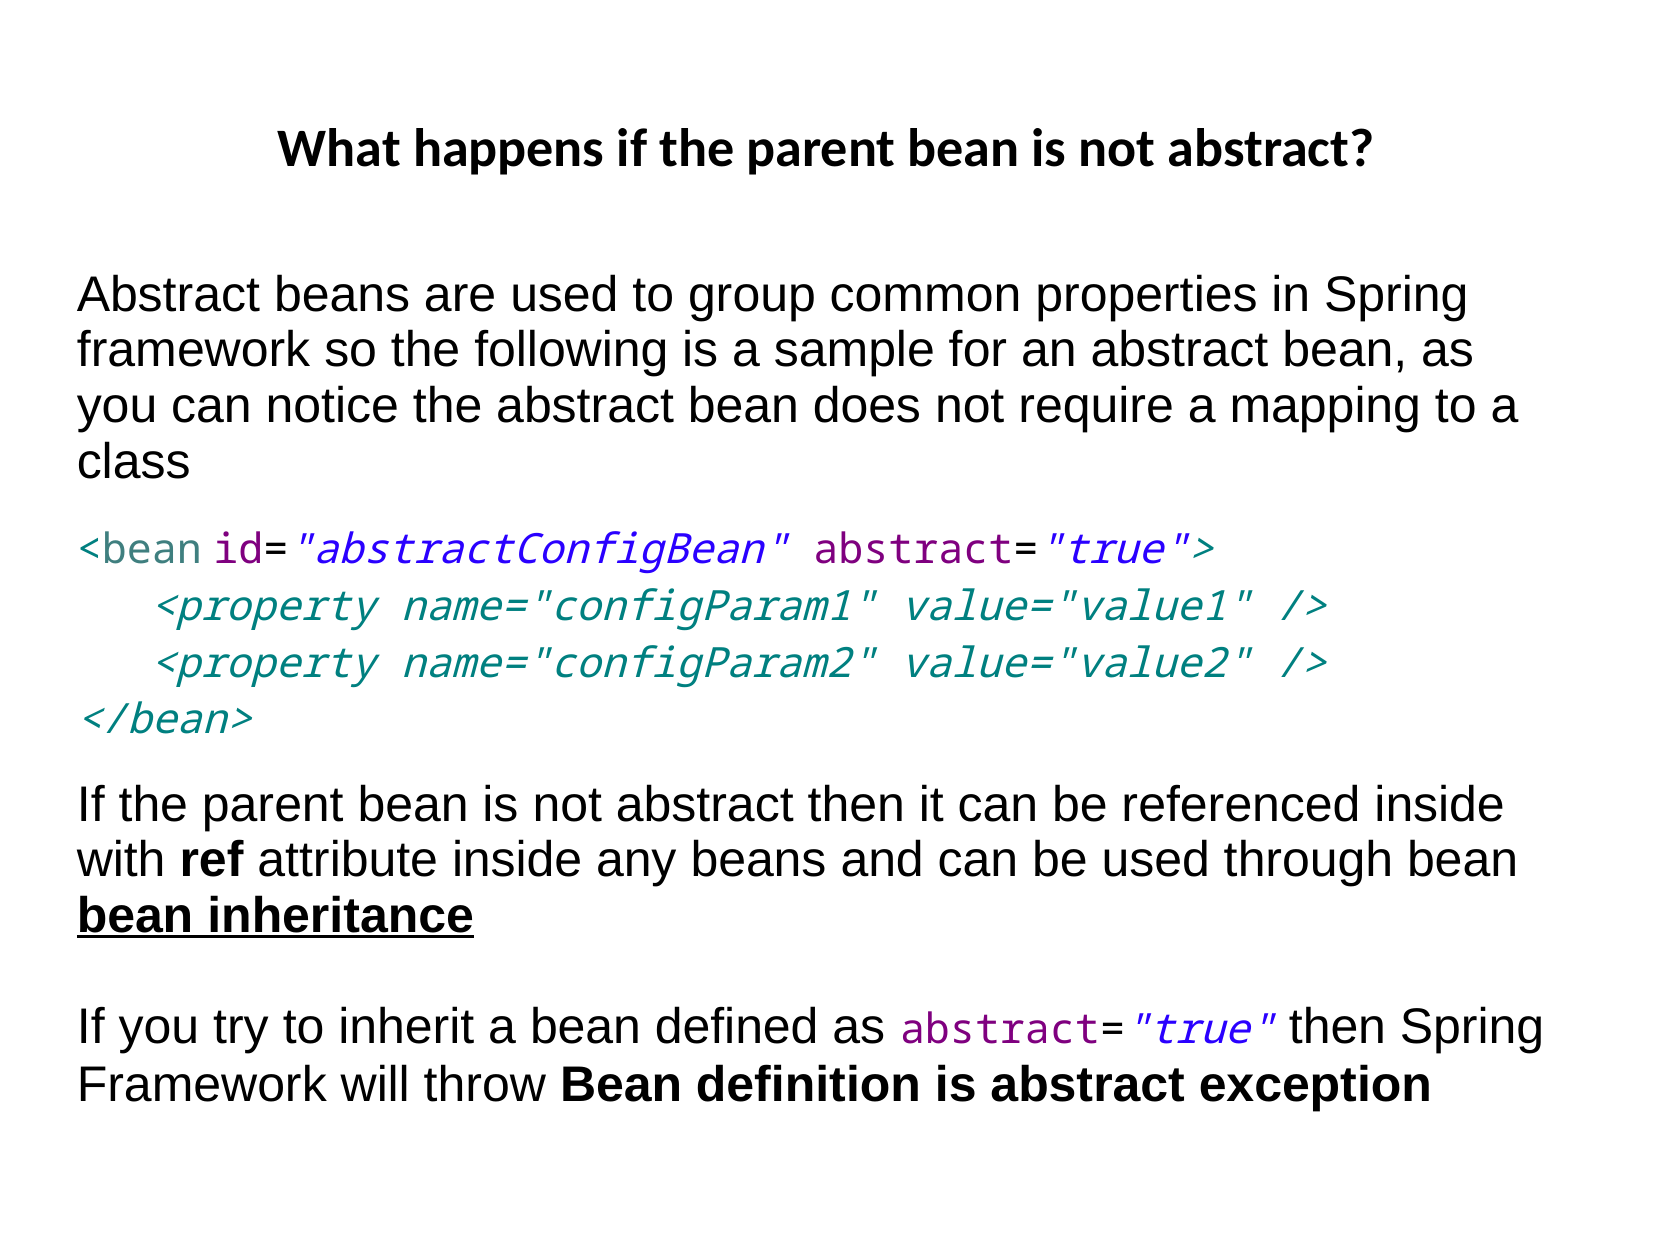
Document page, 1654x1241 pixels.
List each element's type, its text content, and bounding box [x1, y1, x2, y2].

list Abstract beans are used to group common properties in Spring framework so the following is a sample for an abstract bean, as you can notice the abstract bean does not require a mapping to a class <bean id="abstractConfigBean" abstract="true"> <property name="configParam1" value="value1" /> <property name="configParam2" value="value2" /> </bean> If the parent bean is not abstract then it can be referenced inside with ref attribute inside any beans and can be used through bean bean inheritance If you try to inherit a bean defined as abstract="true" then Spring Framework will throw Bean definition is abstract exception [76, 265, 1565, 1241]
title What happens if the parent bean is not abstract? [82, 49, 1571, 257]
